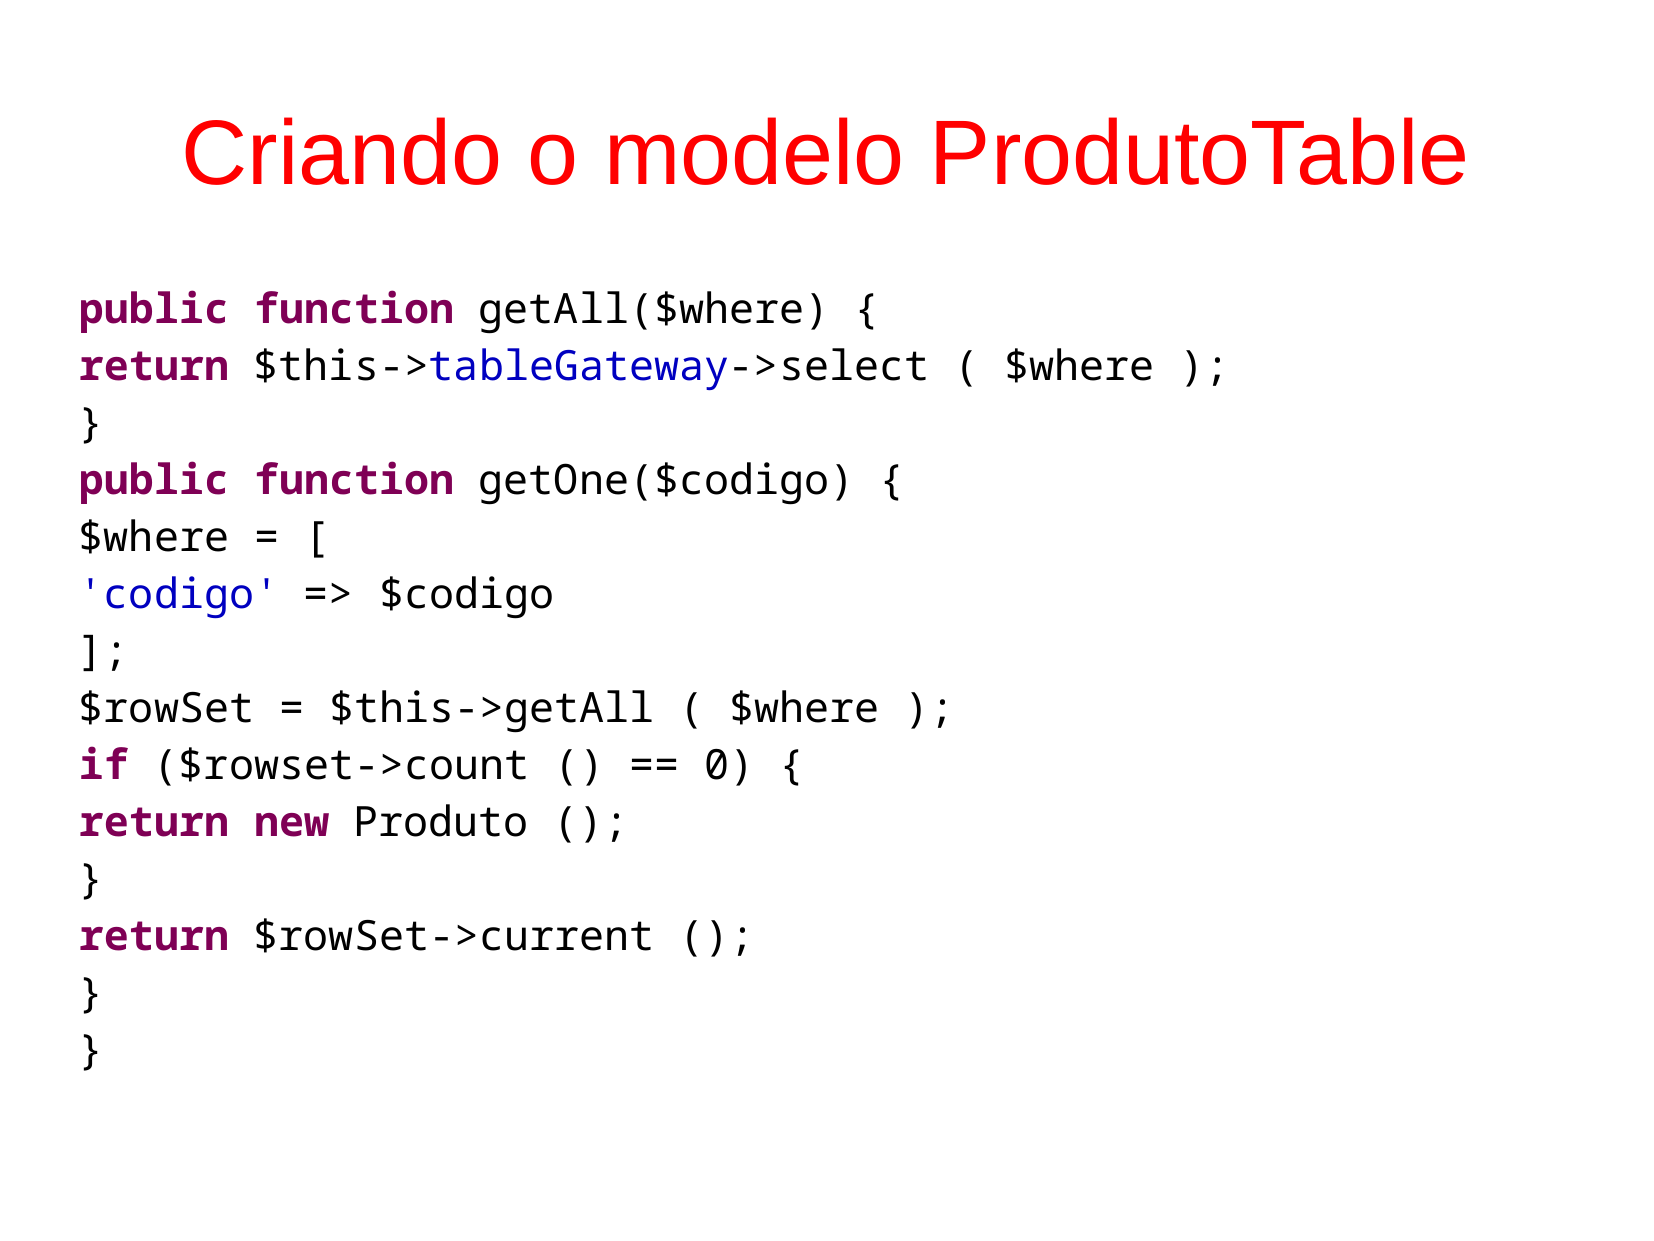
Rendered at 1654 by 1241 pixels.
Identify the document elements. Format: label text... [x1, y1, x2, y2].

text_box public function getAll($where) { return $this->tableGateway->select ( $where ); } public function getOne($codigo) { $where = [ 'codigo' => $codigo ]; $rowSet = $this->getAll ( $where ); if ($rowset->count () == 0) { return new Produto (); } return $rowSet->current (); } } [64, 271, 1600, 1241]
title Criando o modelo ProdutoTable [82, 49, 1571, 257]
